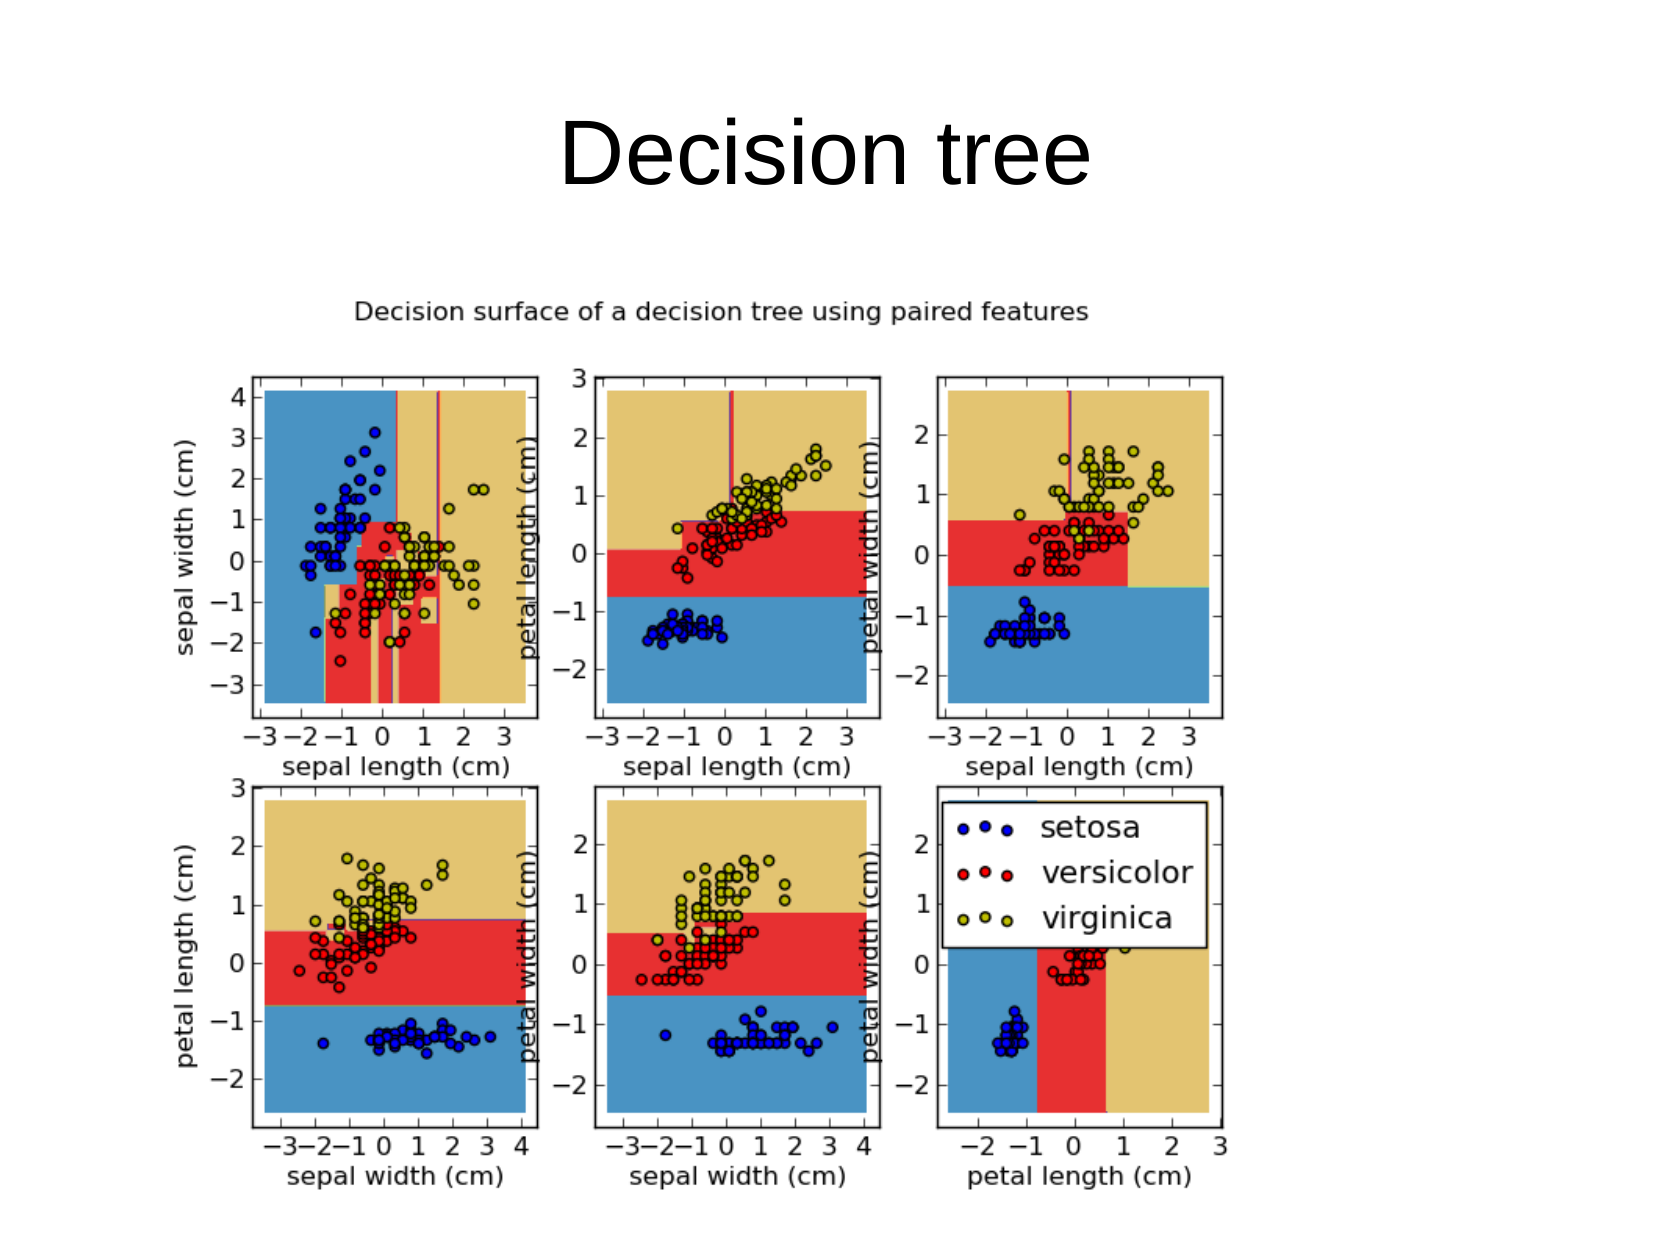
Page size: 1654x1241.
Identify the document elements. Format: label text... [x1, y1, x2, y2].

picture [96, 283, 1347, 1221]
title Decision tree [82, 49, 1571, 257]
